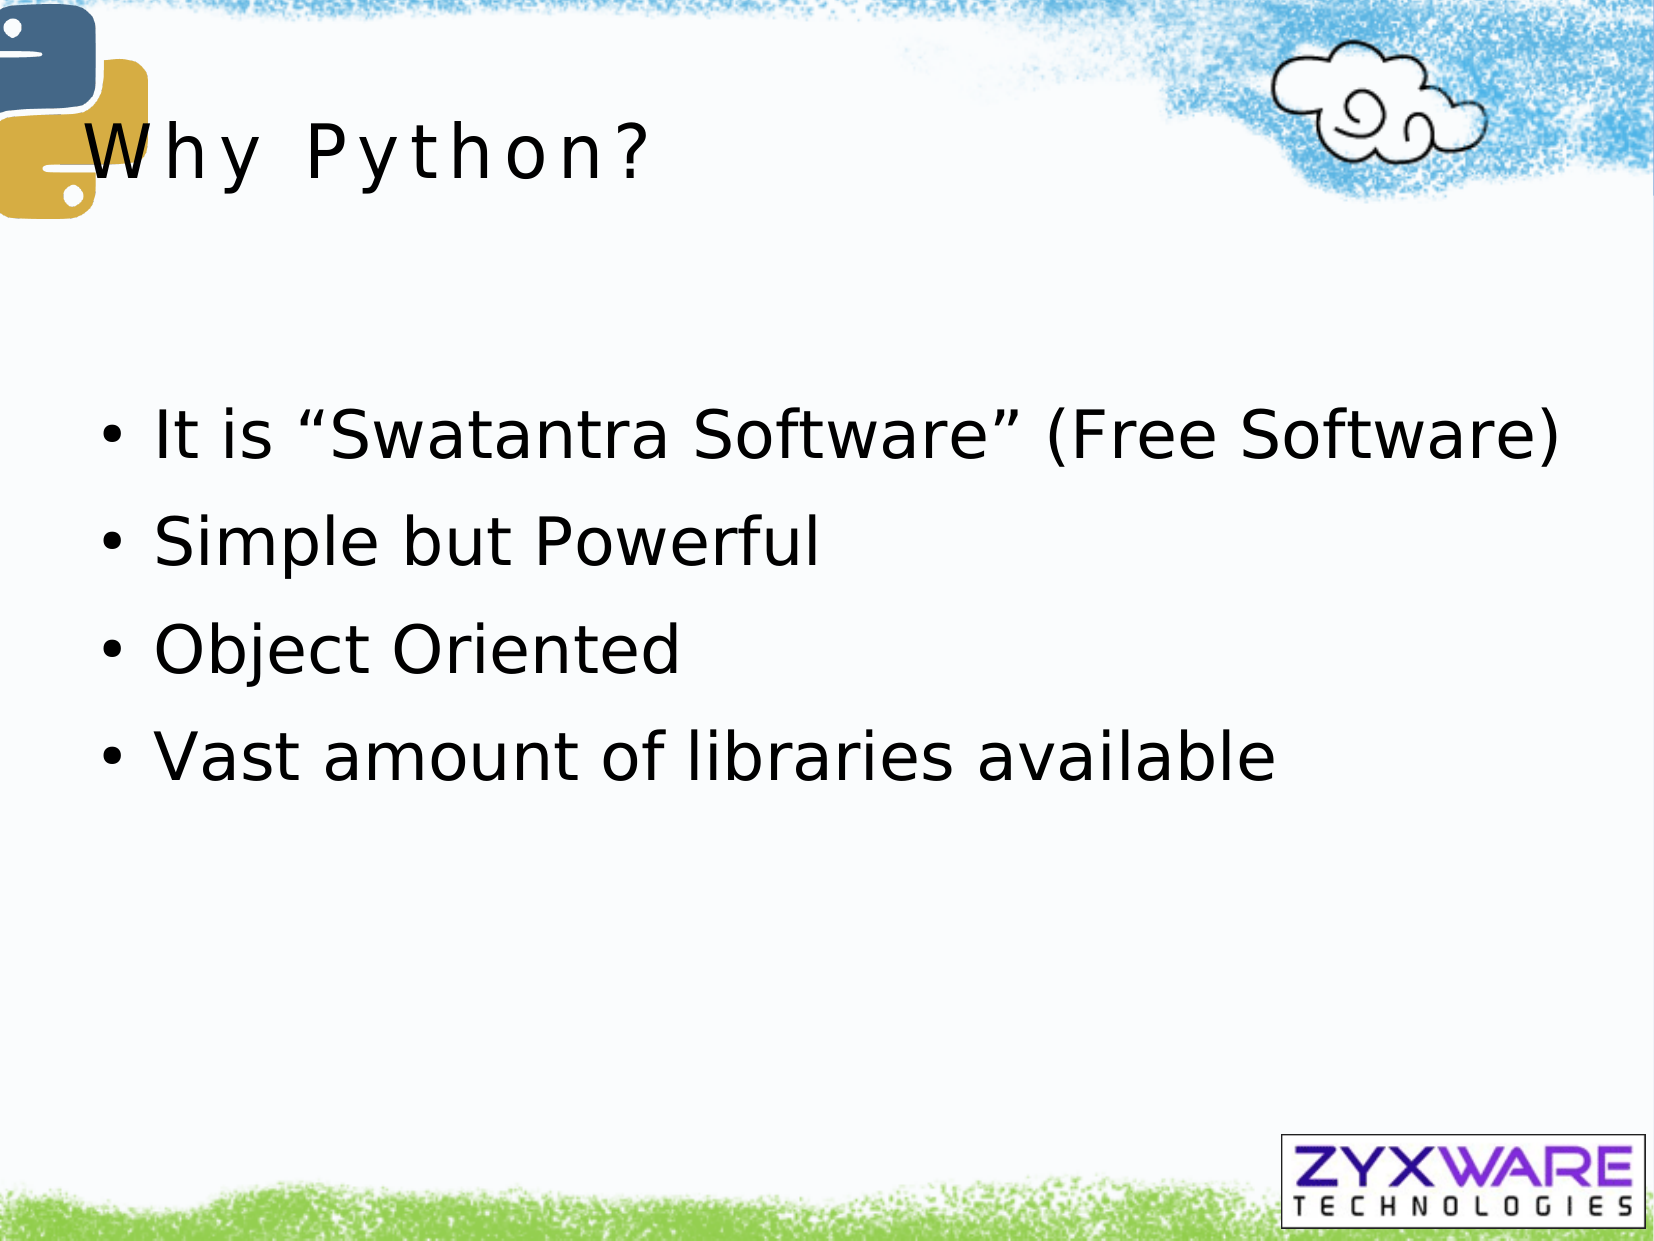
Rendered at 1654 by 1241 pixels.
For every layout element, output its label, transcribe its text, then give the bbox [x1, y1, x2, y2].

list It is “Swatantra Software” (Free Software) Simple but Powerful Object Oriented Vast amount of libraries available [82, 396, 1571, 875]
picture [0, 0, 1654, 1241]
title Why Python? [82, 49, 1571, 257]
